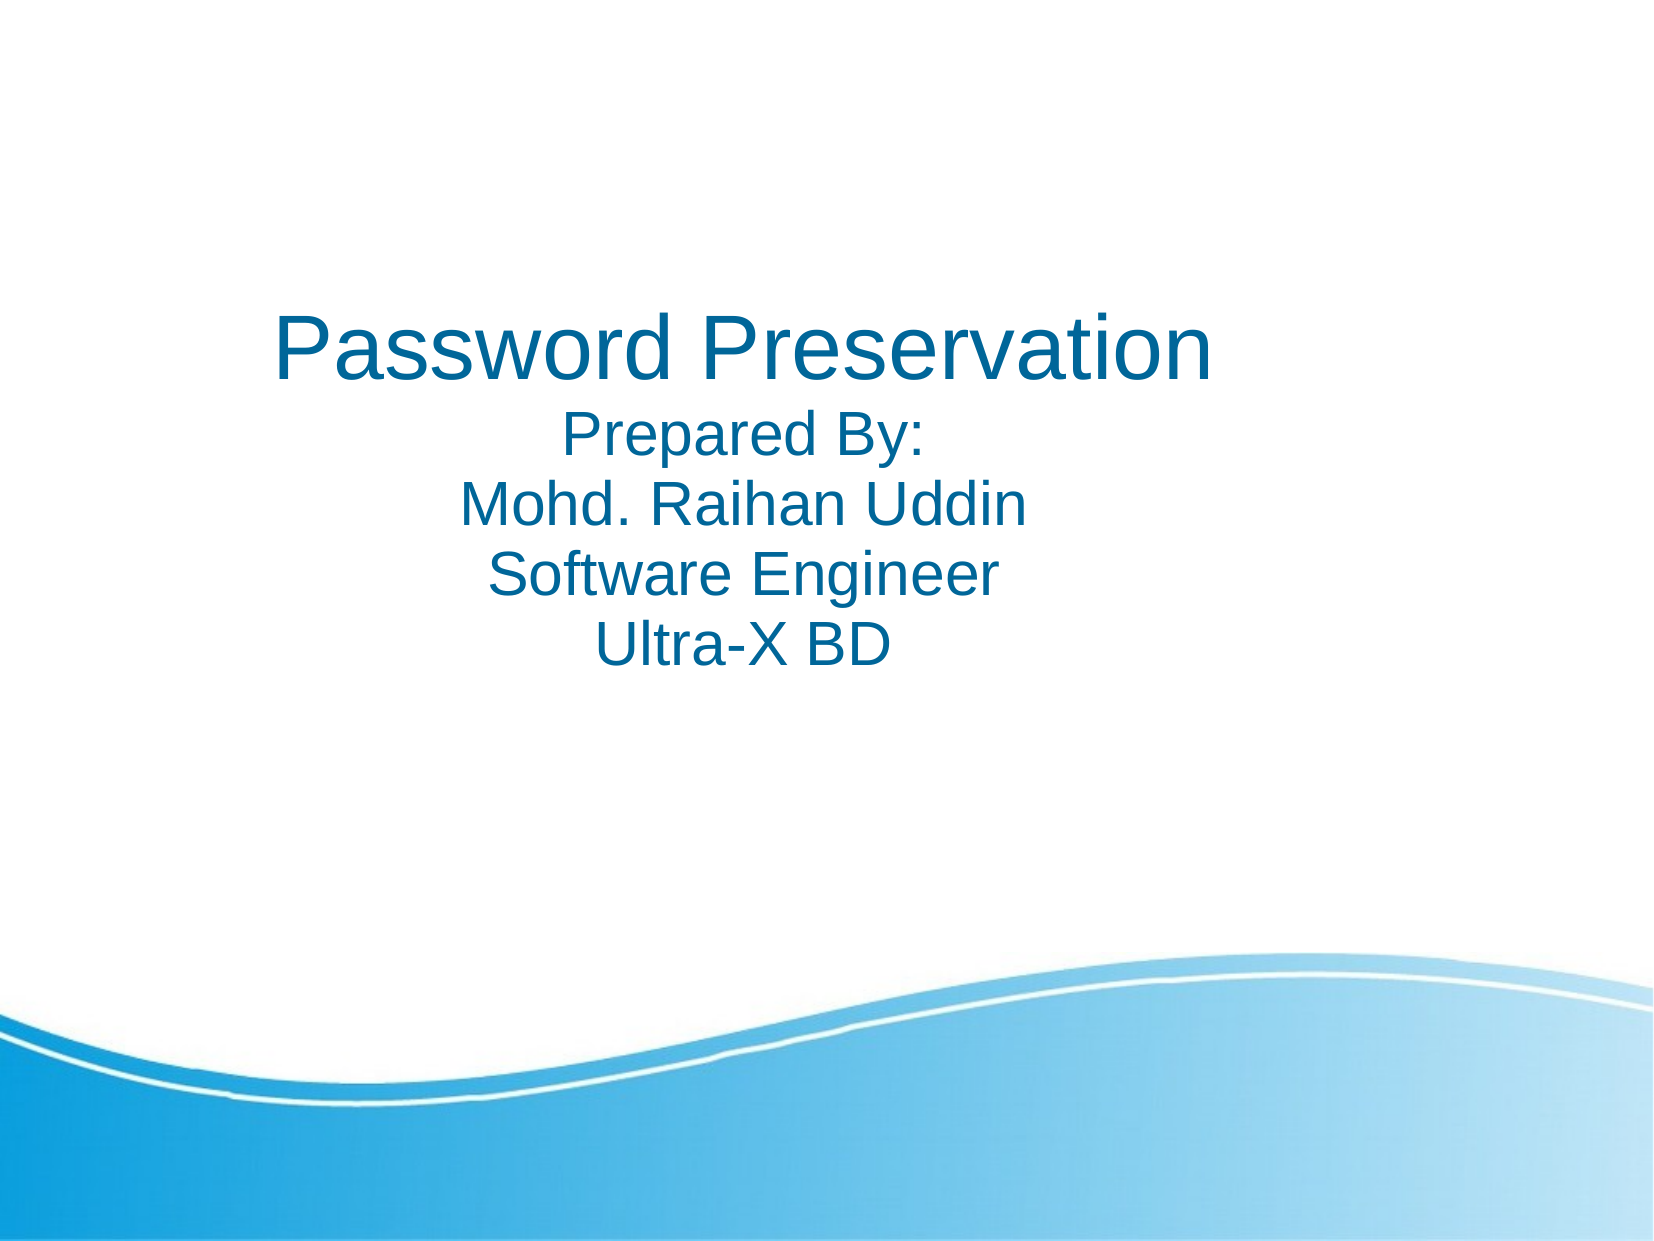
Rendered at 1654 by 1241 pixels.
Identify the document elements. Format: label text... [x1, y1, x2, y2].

title Password Preservation Prepared By: Mohd. Raihan Uddin Software Engineer Ultra-X BD [0, 194, 1489, 781]
picture [0, 952, 1654, 1241]
